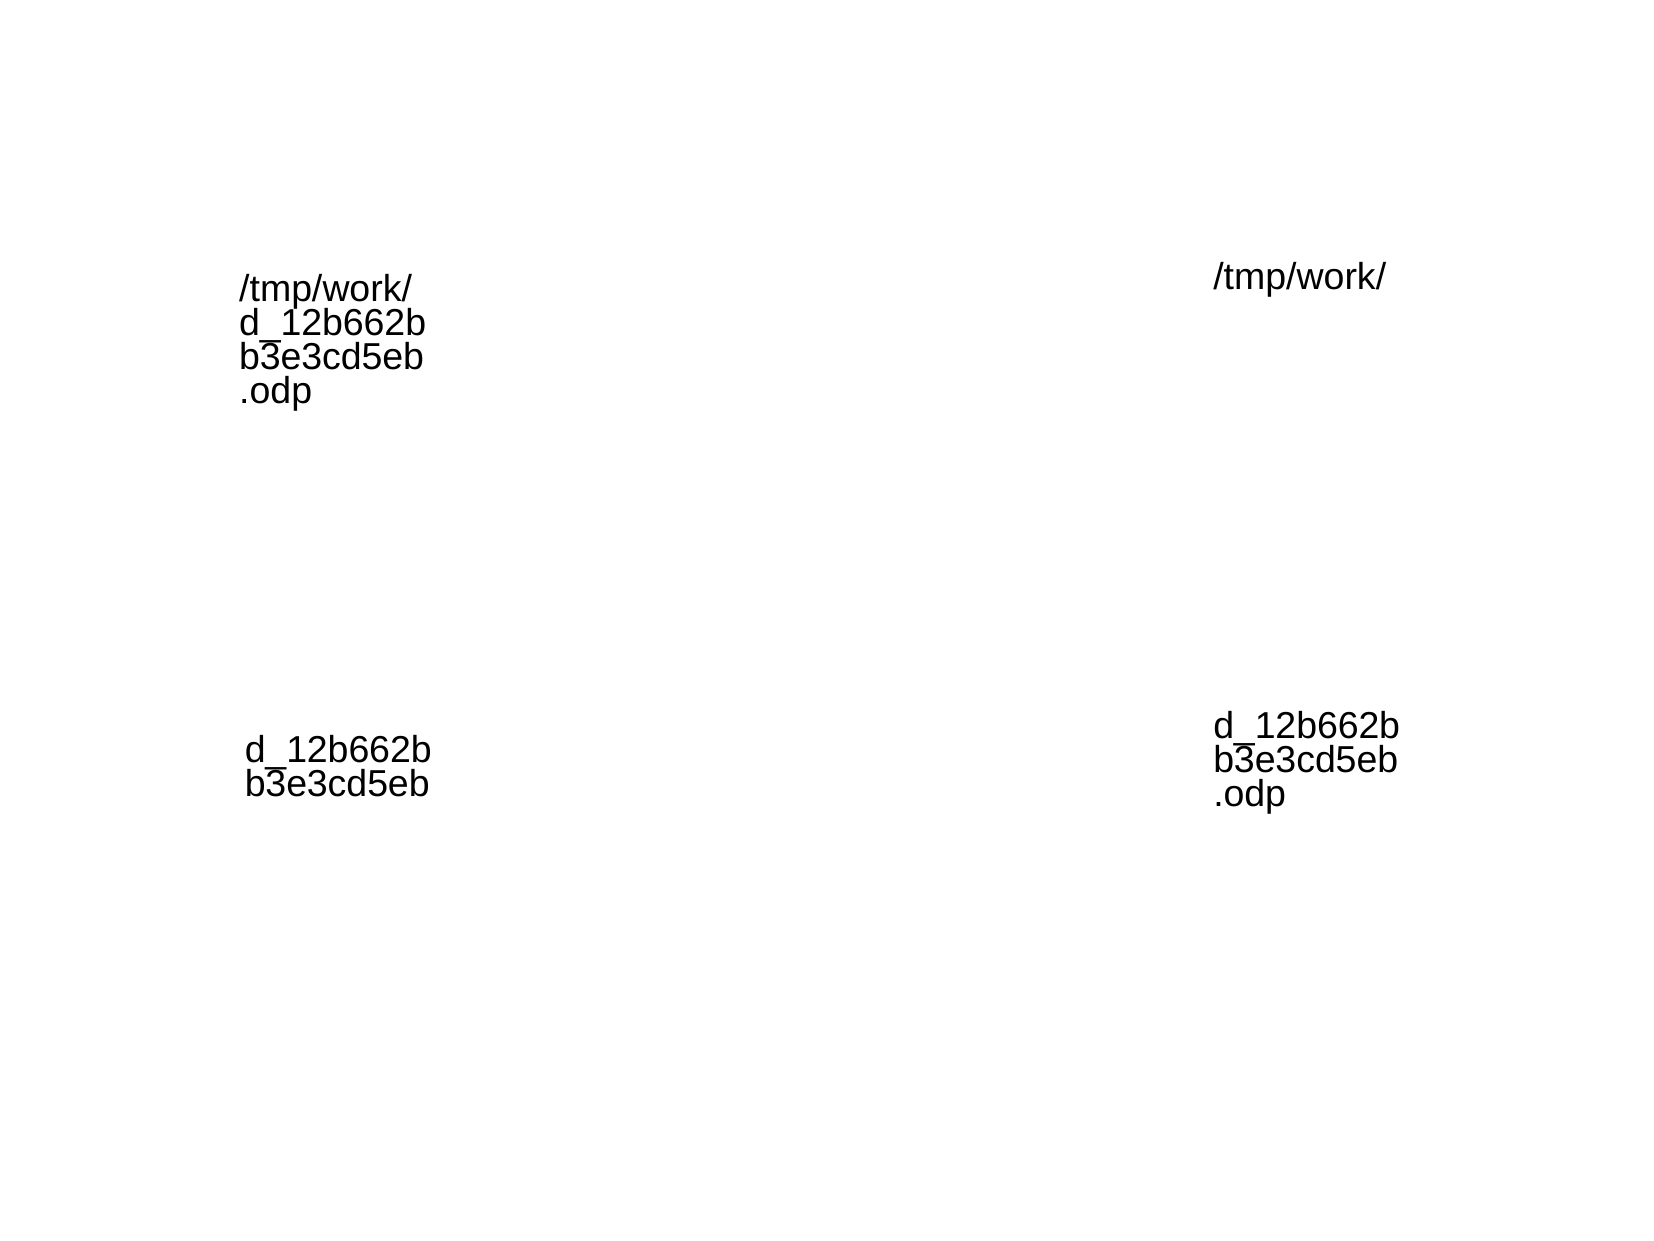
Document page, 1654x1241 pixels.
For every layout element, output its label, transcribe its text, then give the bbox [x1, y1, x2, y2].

text_box Untitled1 [230, 720, 449, 792]
text_box Untitled1 [224, 260, 444, 331]
text_box Untitled1 [1198, 696, 1418, 768]
text_box Untitled1 [1198, 248, 1418, 319]
